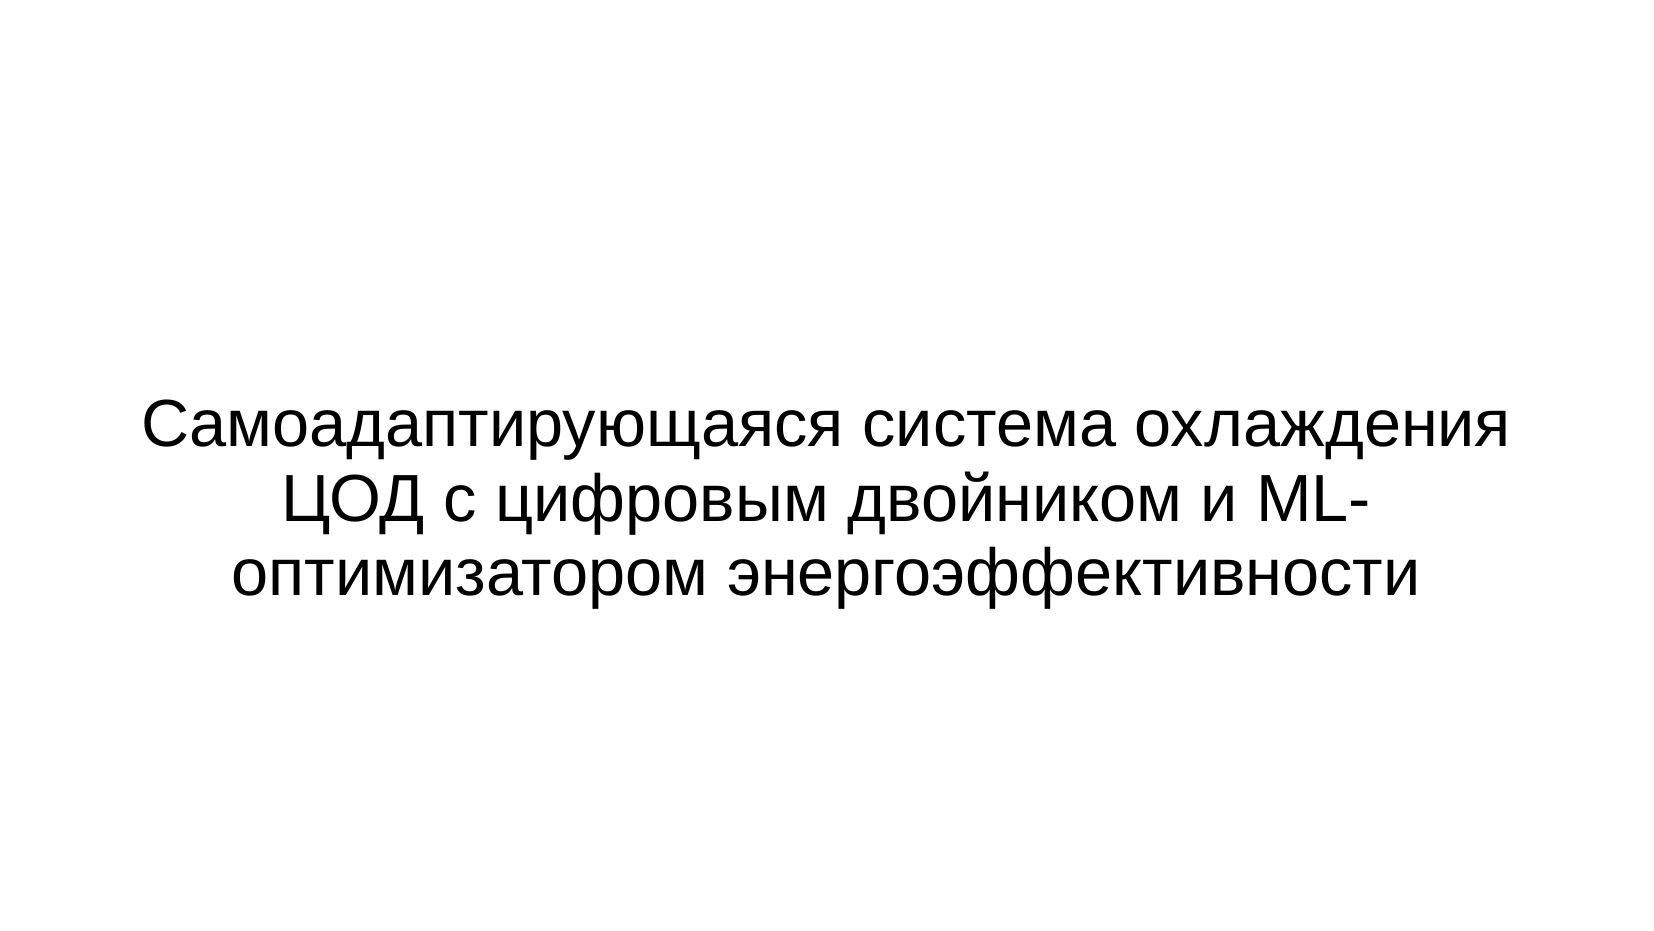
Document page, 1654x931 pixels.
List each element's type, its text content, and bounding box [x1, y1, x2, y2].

subtitle Самоадаптирующаяся система охлаждения ЦОД с цифровым двойником и ML-оптимизатором энергоэффективности [82, 228, 1571, 768]
